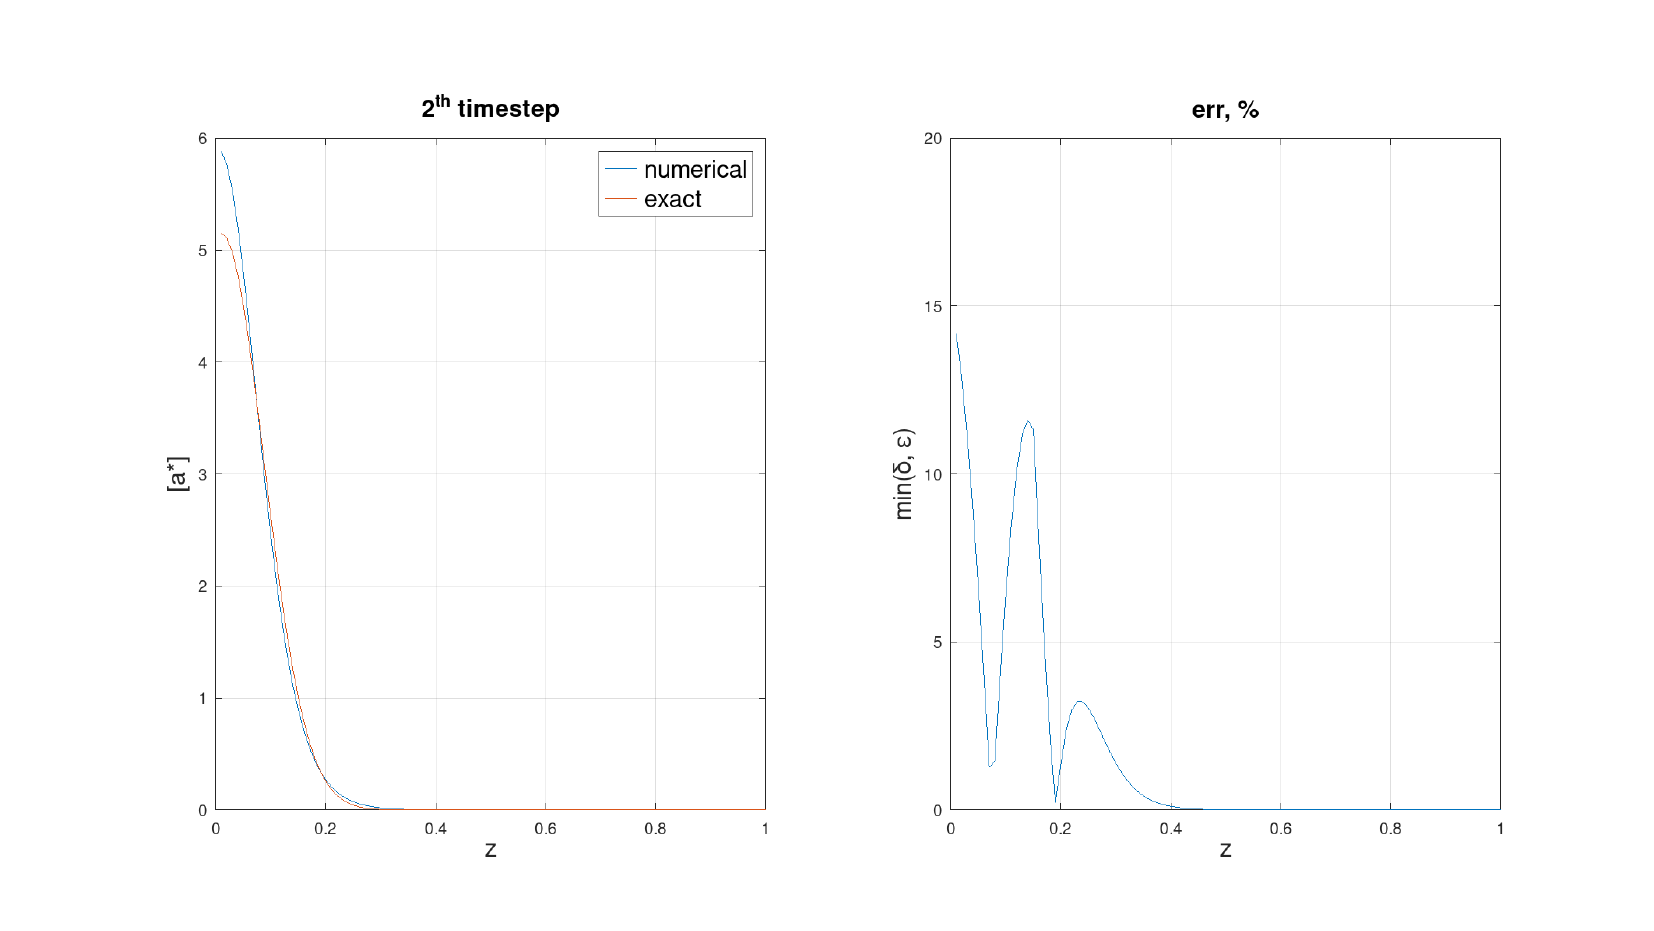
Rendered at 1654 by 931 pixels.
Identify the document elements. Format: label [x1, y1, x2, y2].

picture [0, 76, 1654, 901]
